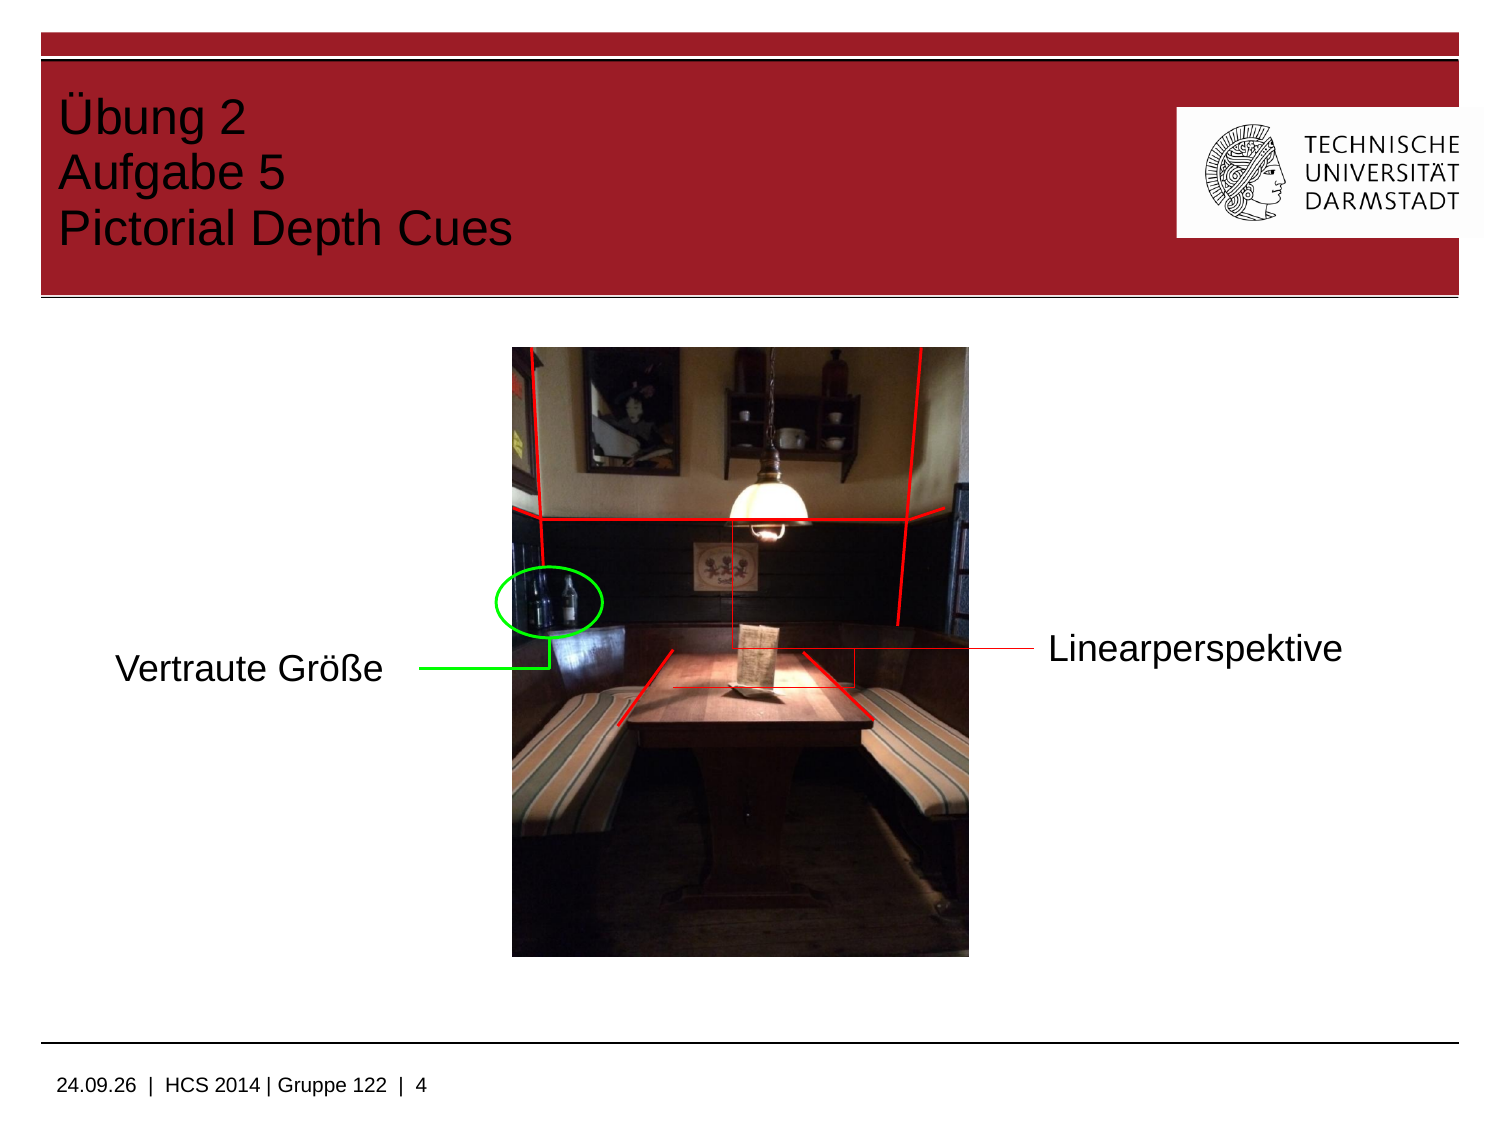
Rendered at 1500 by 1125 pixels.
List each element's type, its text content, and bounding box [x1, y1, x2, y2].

picture [512, 569, 600, 636]
text_box Linearperspektive [1033, 620, 1365, 677]
picture [512, 347, 539, 516]
picture [1176, 107, 1484, 238]
picture [512, 521, 969, 957]
picture [512, 631, 548, 667]
text_box Vertraute Größe [100, 639, 420, 697]
picture [512, 510, 541, 574]
picture [534, 347, 919, 518]
picture [733, 347, 969, 648]
title Übung 2 Aufgabe 5 Pictorial Depth Cues [58, 88, 1149, 257]
